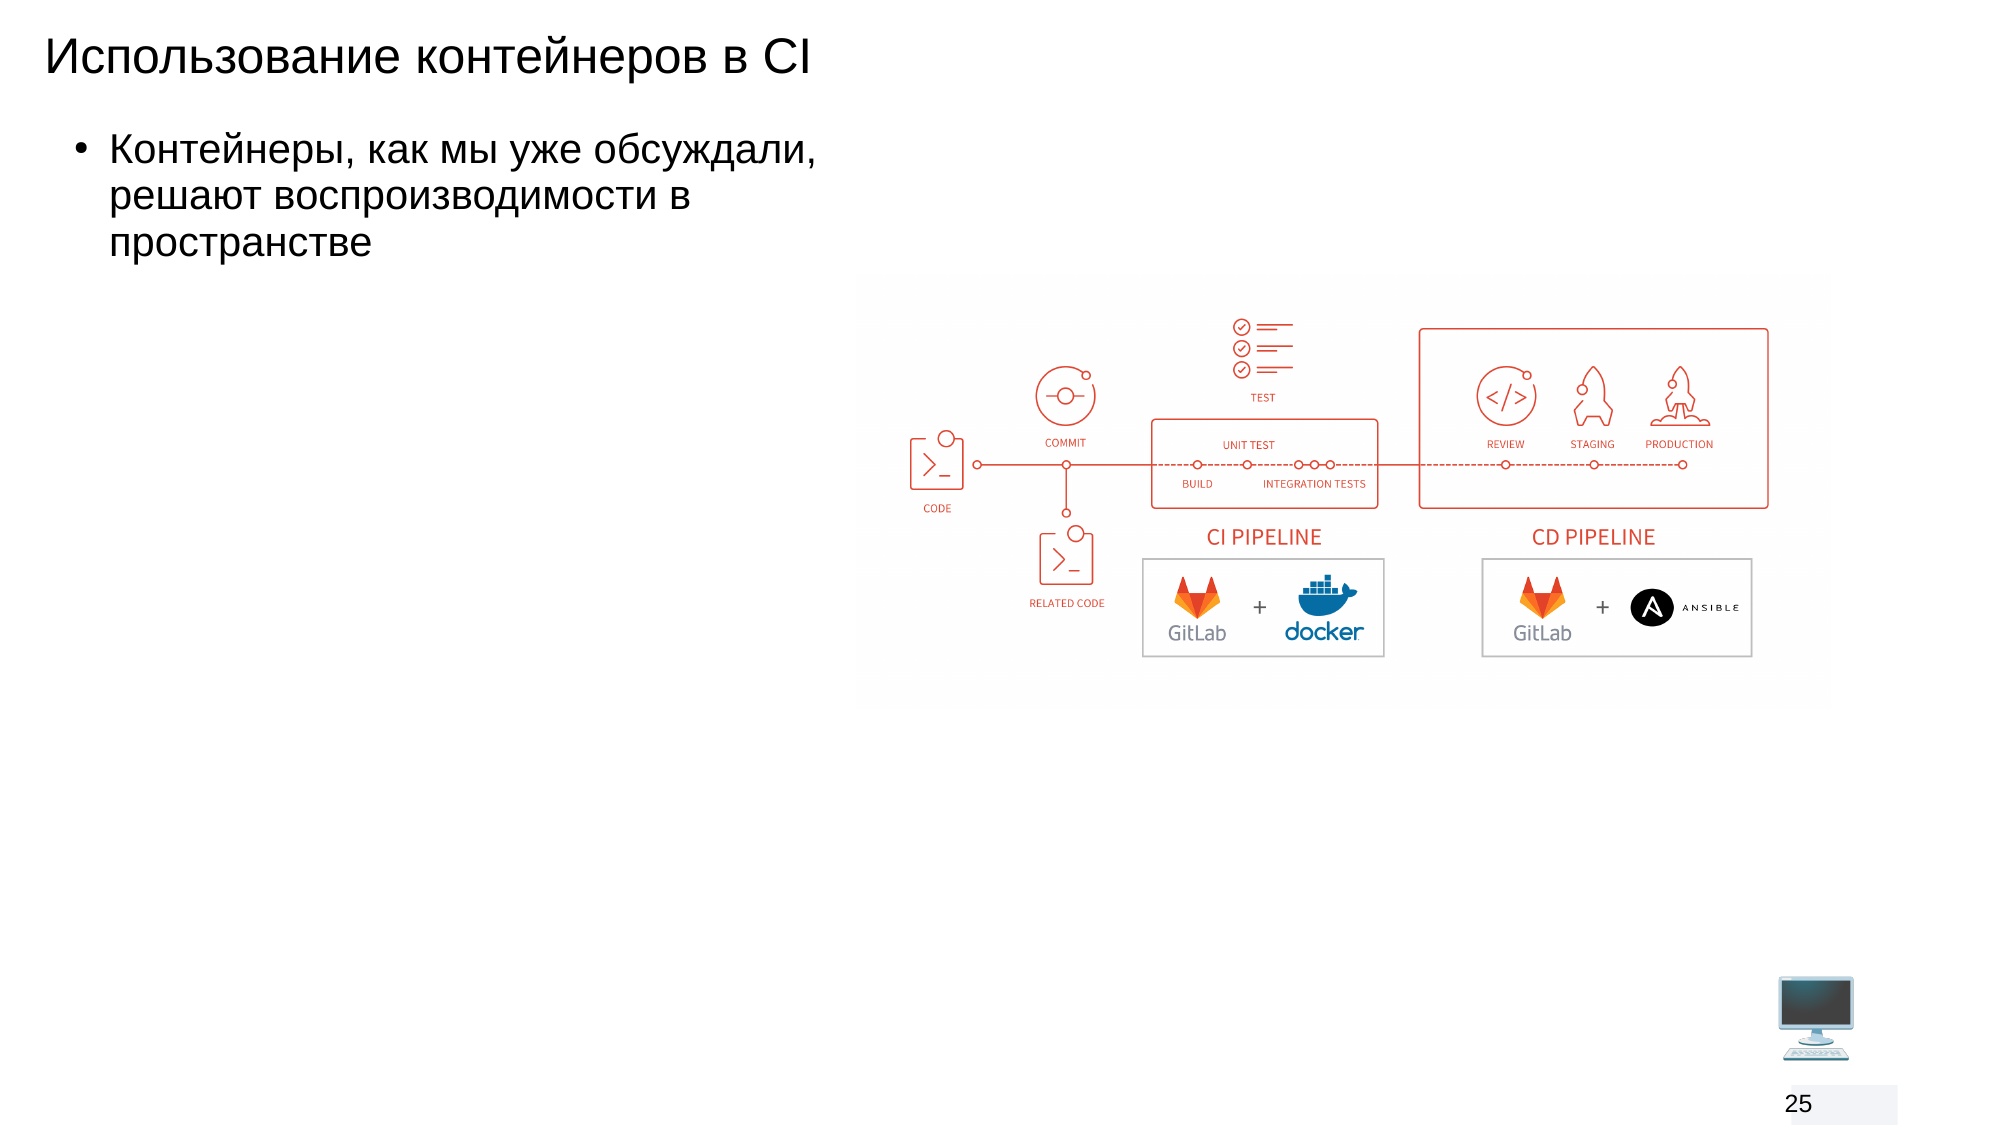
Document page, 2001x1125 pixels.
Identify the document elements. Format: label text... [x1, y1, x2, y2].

text_box <number> [1769, 1082, 1914, 1125]
picture [856, 274, 1831, 709]
text_box Контейнеры, как мы уже обсуждали, решают воспроизводимости в пространстве [59, 118, 852, 645]
picture [1771, 974, 1861, 1063]
text_box Использование контейнеров в CI [29, 21, 1595, 92]
